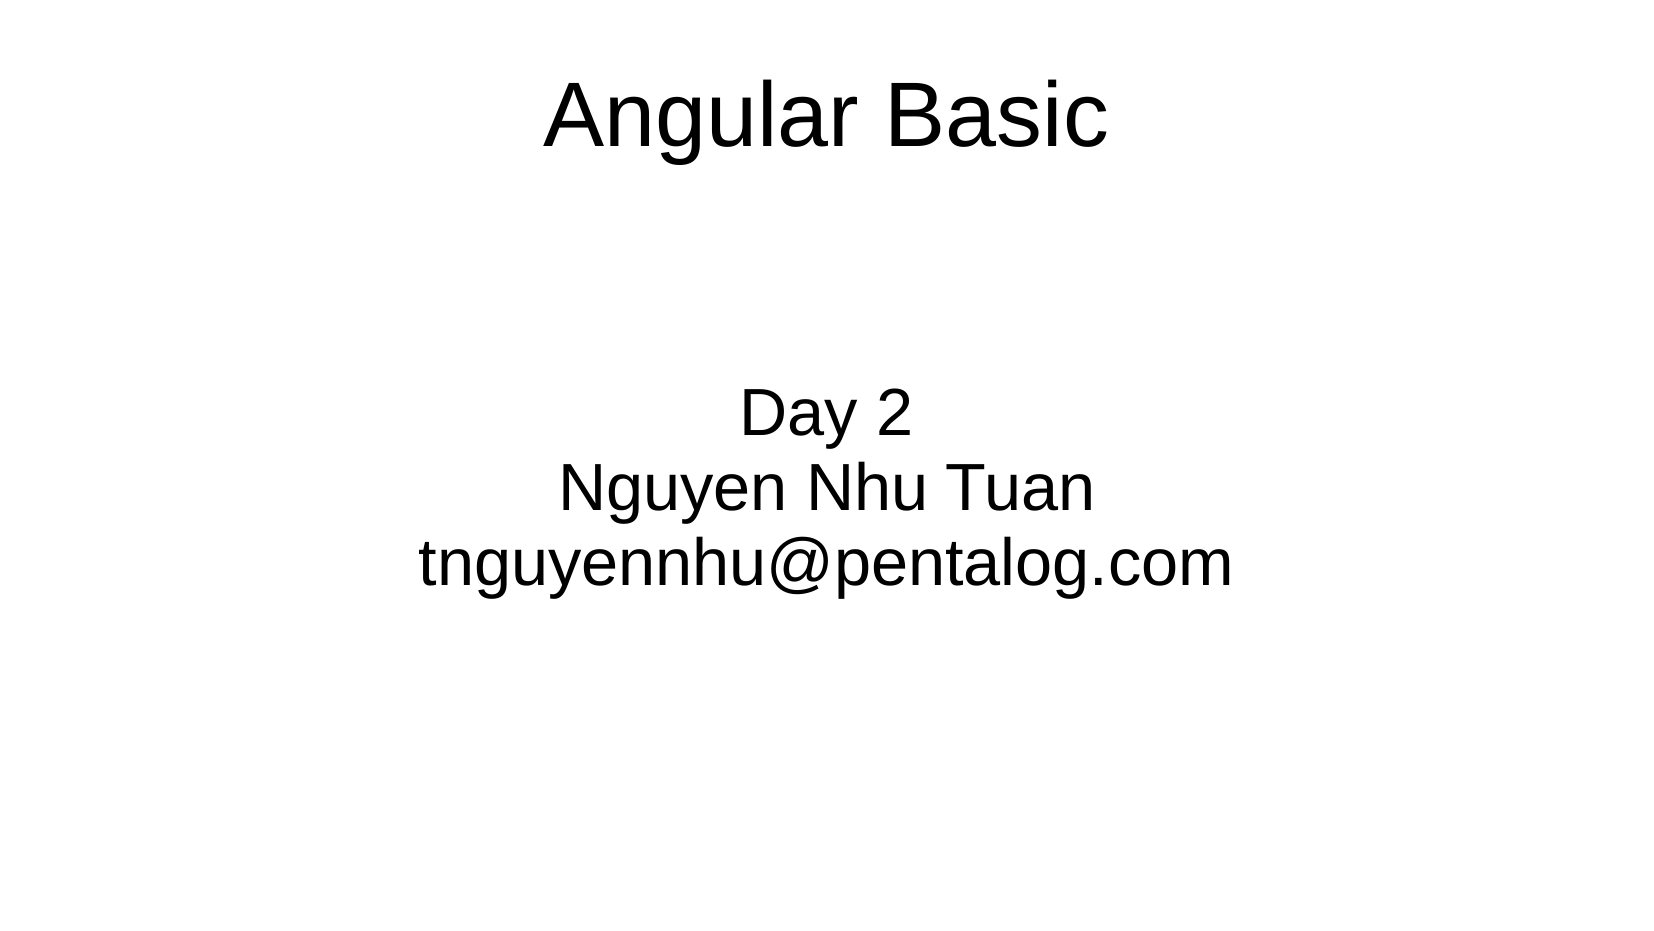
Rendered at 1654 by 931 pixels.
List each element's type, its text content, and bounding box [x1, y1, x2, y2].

subtitle Day 2 Nguyen Nhu Tuan tnguyennhu@pentalog.com [82, 217, 1571, 758]
title Angular Basic [82, 37, 1571, 193]
